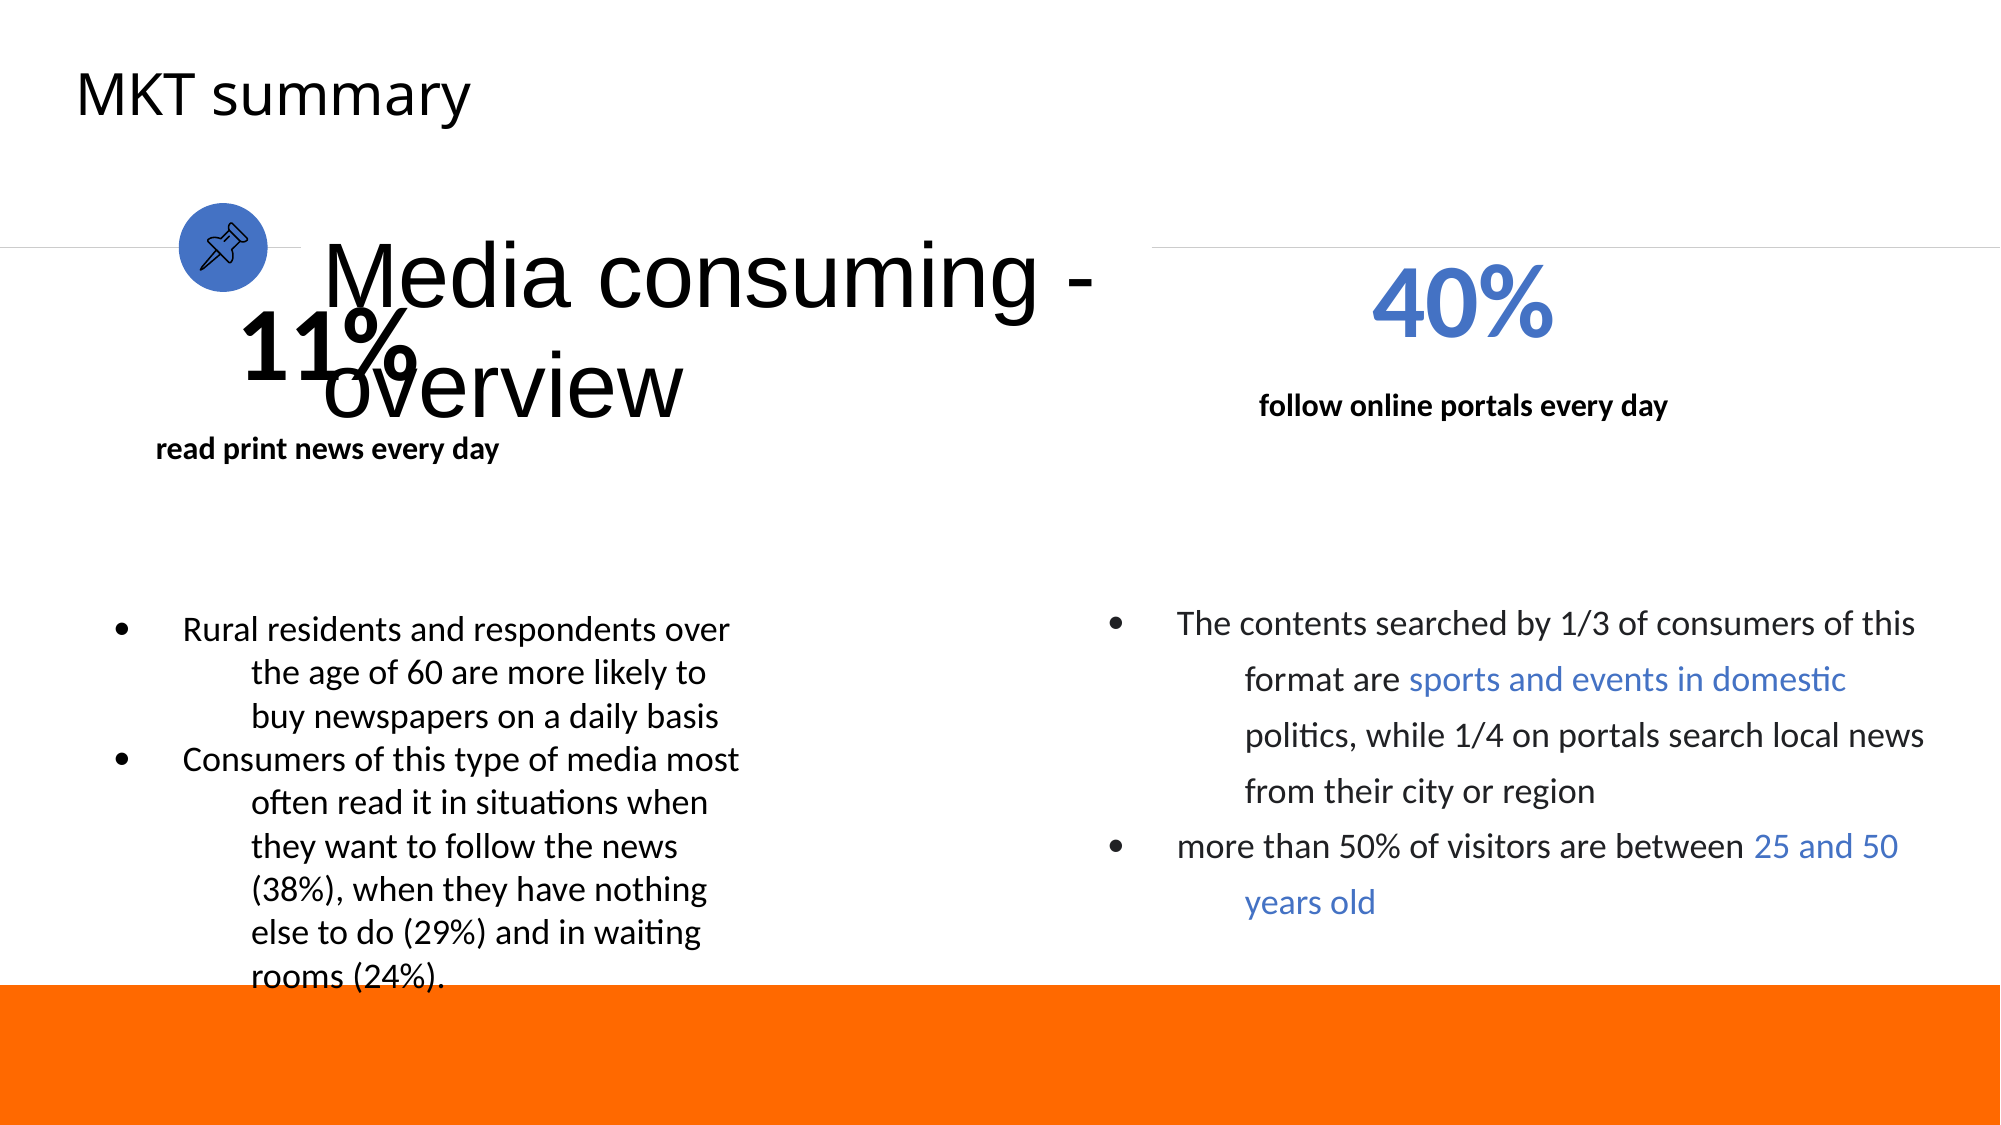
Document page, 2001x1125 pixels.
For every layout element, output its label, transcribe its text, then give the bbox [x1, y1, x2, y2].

title Media consuming - overview [302, 196, 1136, 321]
text_box MKT summary [60, 16, 1863, 169]
text_box The contents searched by 1/3 of consumers of this format are sports and events in domestic politics, while 1/4 on portals search local news from their city or region more than 50% of visitors are between 25 and 50 years old [1024, 566, 1963, 946]
text_box [0, 985, 2000, 1125]
text_box 40% follow online portals every day [1136, 193, 1793, 522]
text_box 11% read print news every day [0, 236, 657, 566]
text_box Rural residents and respondents over the age of 60 are more likely to buy newspapers on a daily basis Consumers of this type of media most often read it in situations when they want to follow the news (38%), when they have nothing else to do (29%) and in waiting rooms (24%). [31, 585, 777, 976]
